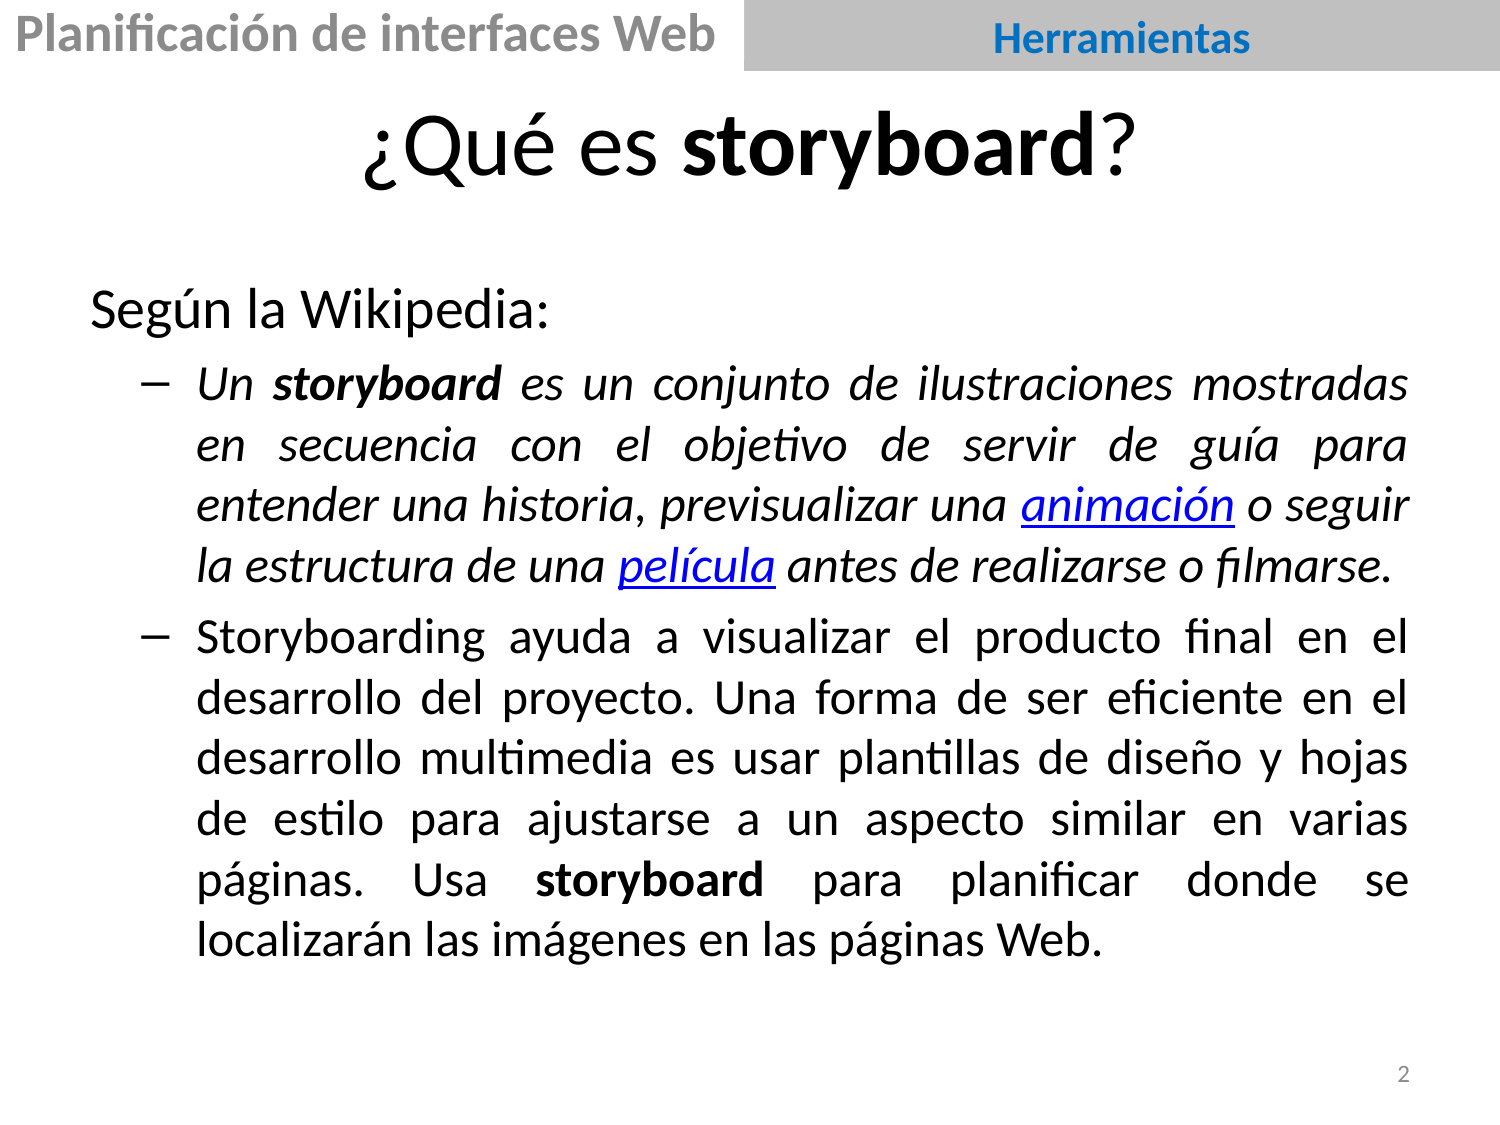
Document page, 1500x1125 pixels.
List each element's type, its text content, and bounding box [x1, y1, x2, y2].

list Según la Wikipedia: Un storyboard es un conjunto de ilustraciones mostradas en secuencia con el objetivo de servir de guía para entender una historia, previsualizar una animación o seguir la estructura de una película antes de realizarse o filmarse. Storyboarding ayuda a visualizar el producto final en el desarrollo del proyecto. Una forma de ser eficiente en el desarrollo multimedia es usar plantillas de diseño y hojas de estilo para ajustarse a un aspecto similar en varias páginas. Usa storyboard para planificar donde se localizarán las imágenes en las páginas Web. [75, 262, 1425, 1005]
title ¿Qué es storyboard? [75, 60, 1425, 233]
title Planificación de interfaces Web [0, 0, 745, 60]
title Herramientas [744, 0, 1500, 71]
slide_number <número> [1074, 1042, 1425, 1103]
